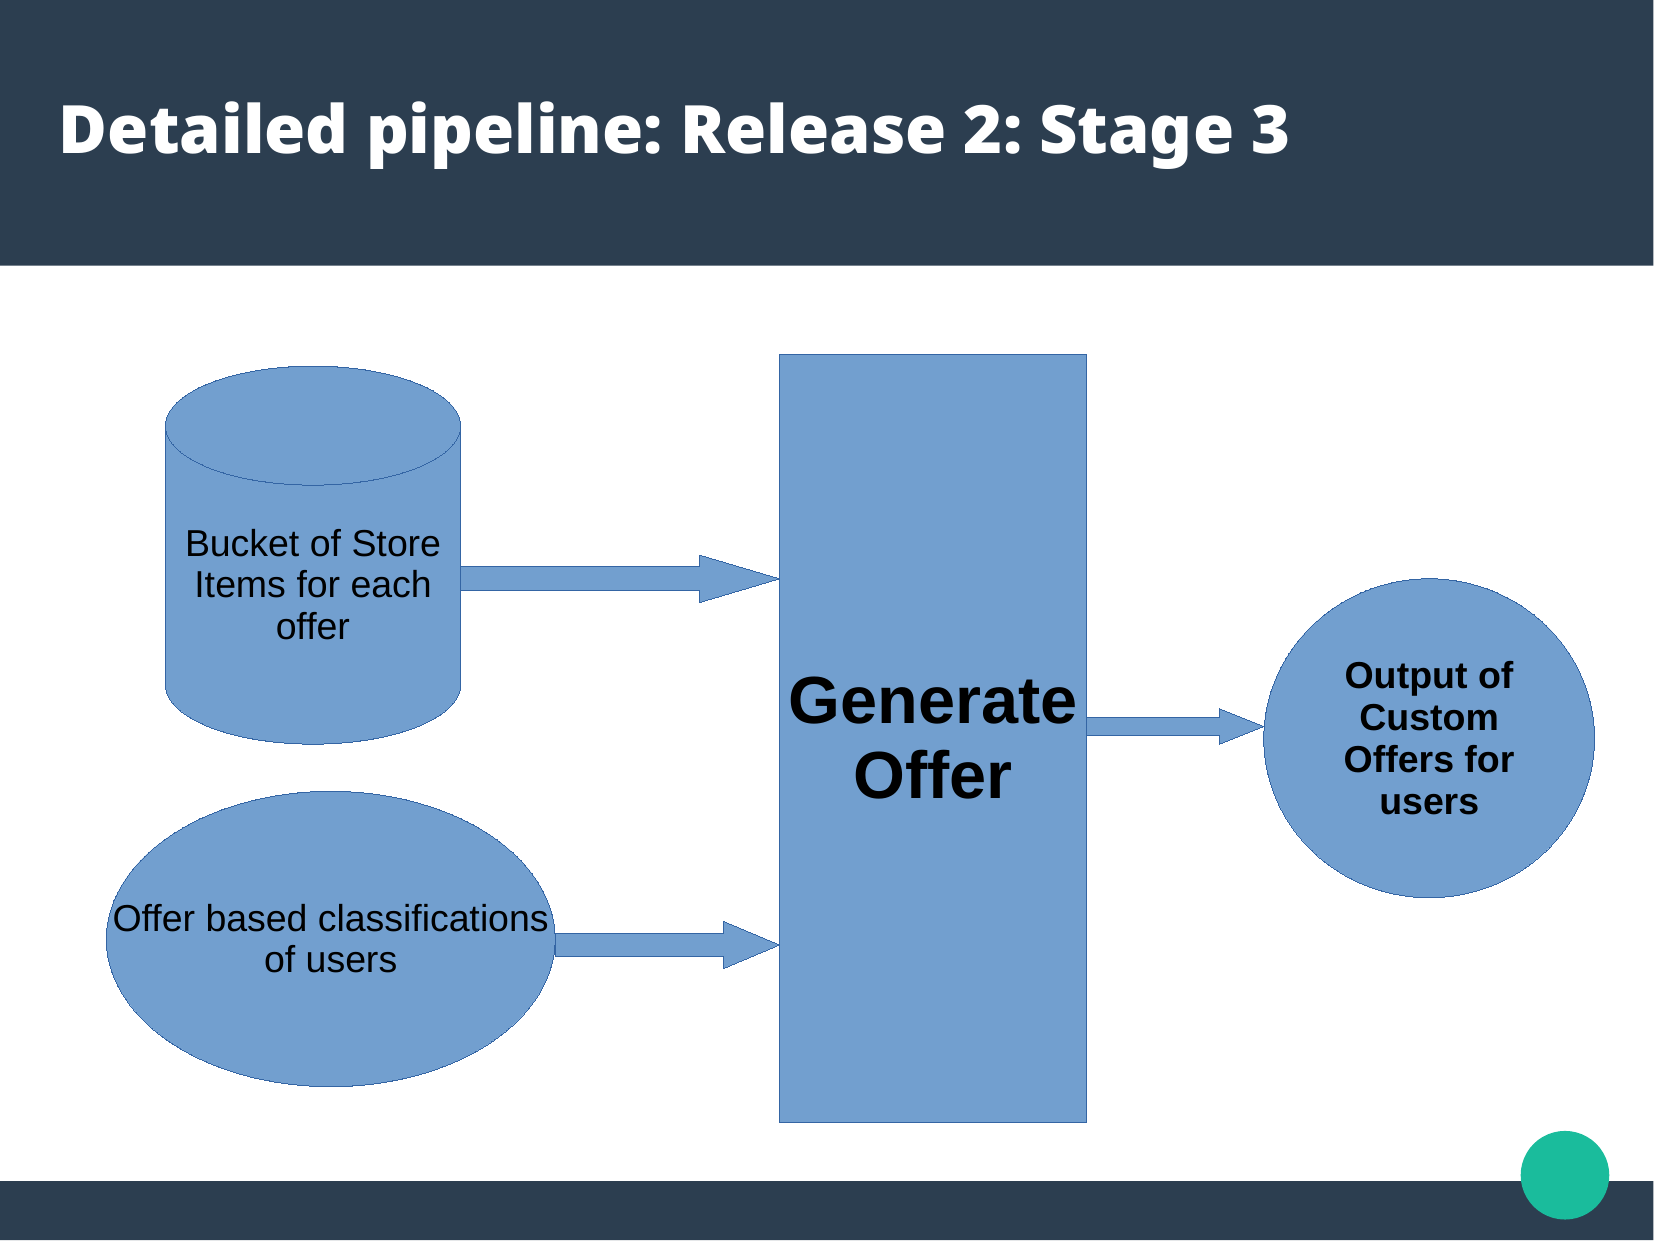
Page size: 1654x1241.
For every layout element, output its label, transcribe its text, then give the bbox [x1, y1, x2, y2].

text_box Generate Offer [779, 354, 1087, 1123]
title Detailed pipeline: Release 2: Stage 3 [59, 49, 1595, 207]
text_box [460, 555, 779, 603]
text_box Output of Custom Offers for users [1263, 578, 1595, 898]
text_box Bucket of Store Items for each offer [165, 366, 461, 745]
text_box Offer based classifications of users [106, 791, 555, 1087]
text_box [1086, 708, 1264, 745]
text_box [555, 921, 779, 969]
